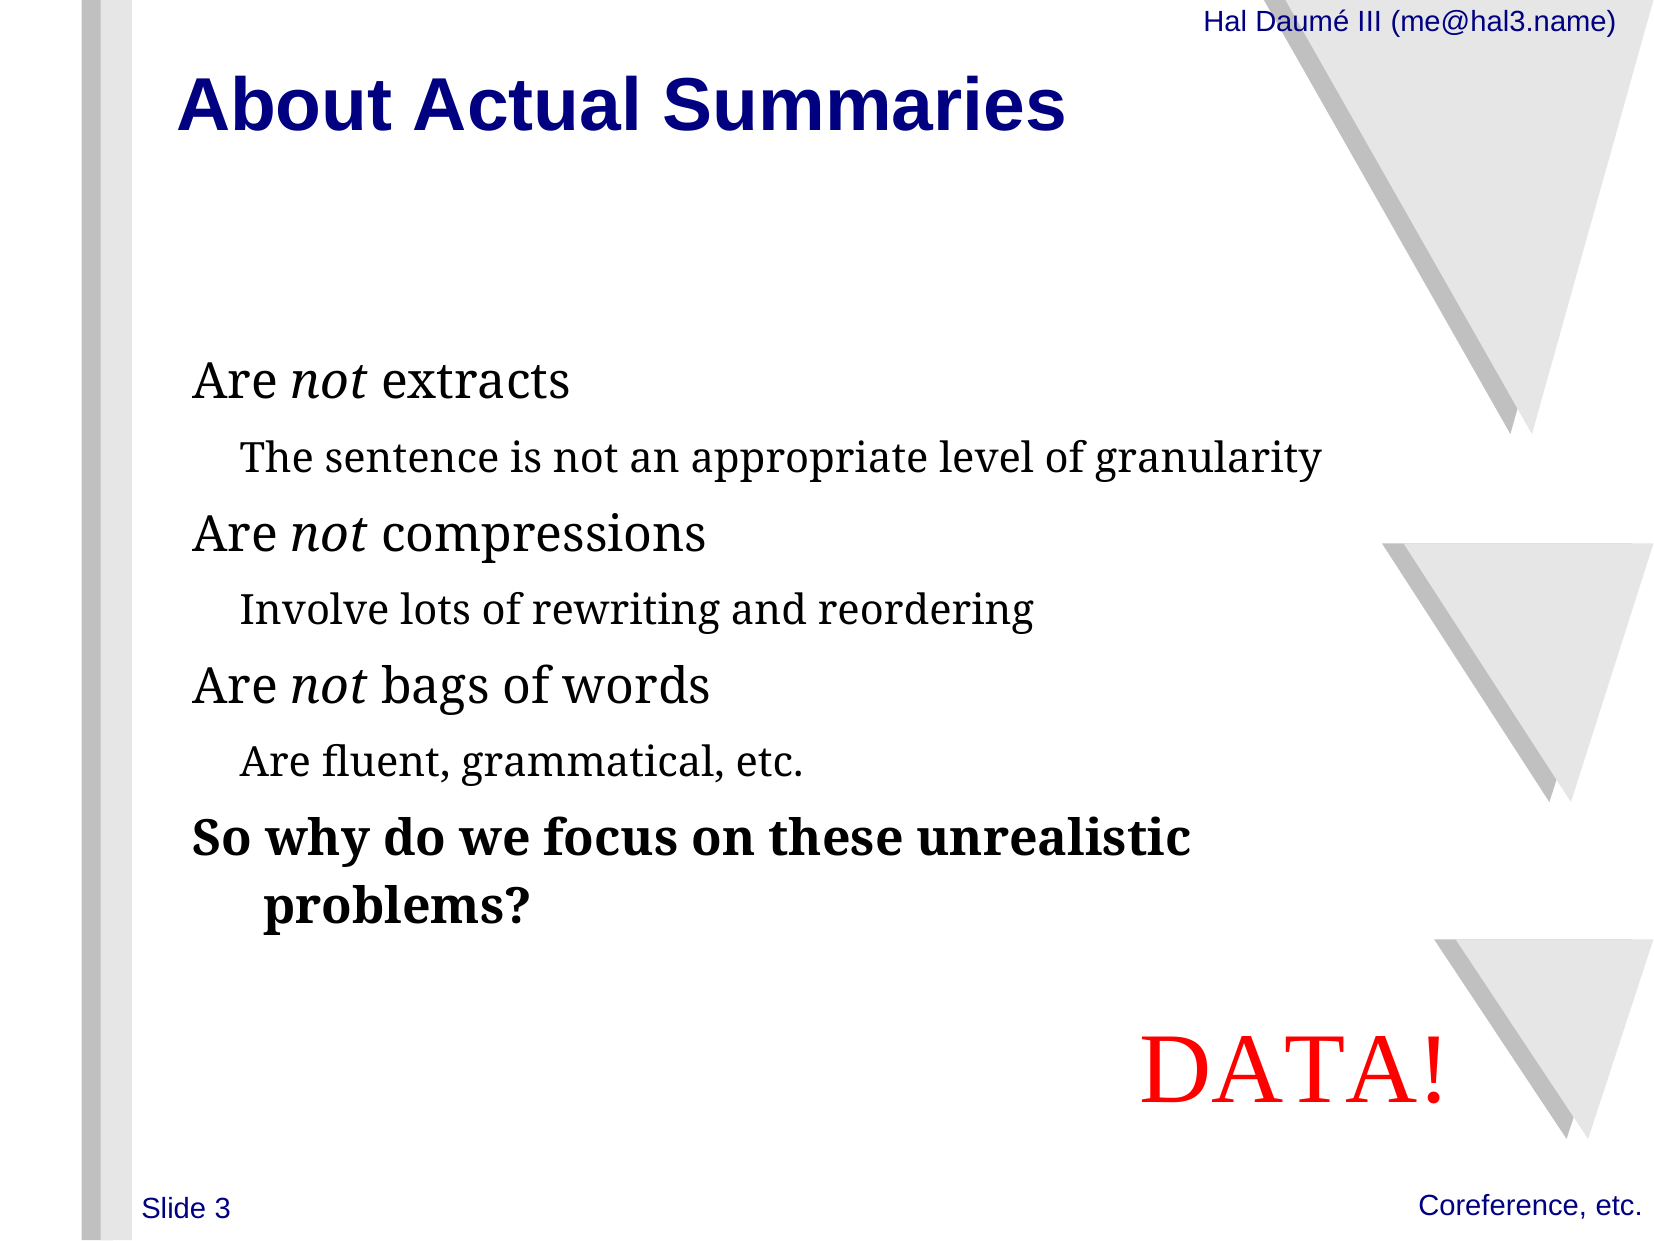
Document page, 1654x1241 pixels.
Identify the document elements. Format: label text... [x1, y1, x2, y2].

text_box DATA! [1139, 1013, 1457, 1126]
title About Actual Summaries [176, 44, 1509, 166]
list Are not extracts The sentence is not an appropriate level of granularity Are not compressions Involve lots of rewriting and reordering Are not bags of words Are fluent, grammatical, etc. So why do we focus on these unrealistic problems? [180, 345, 1375, 1143]
